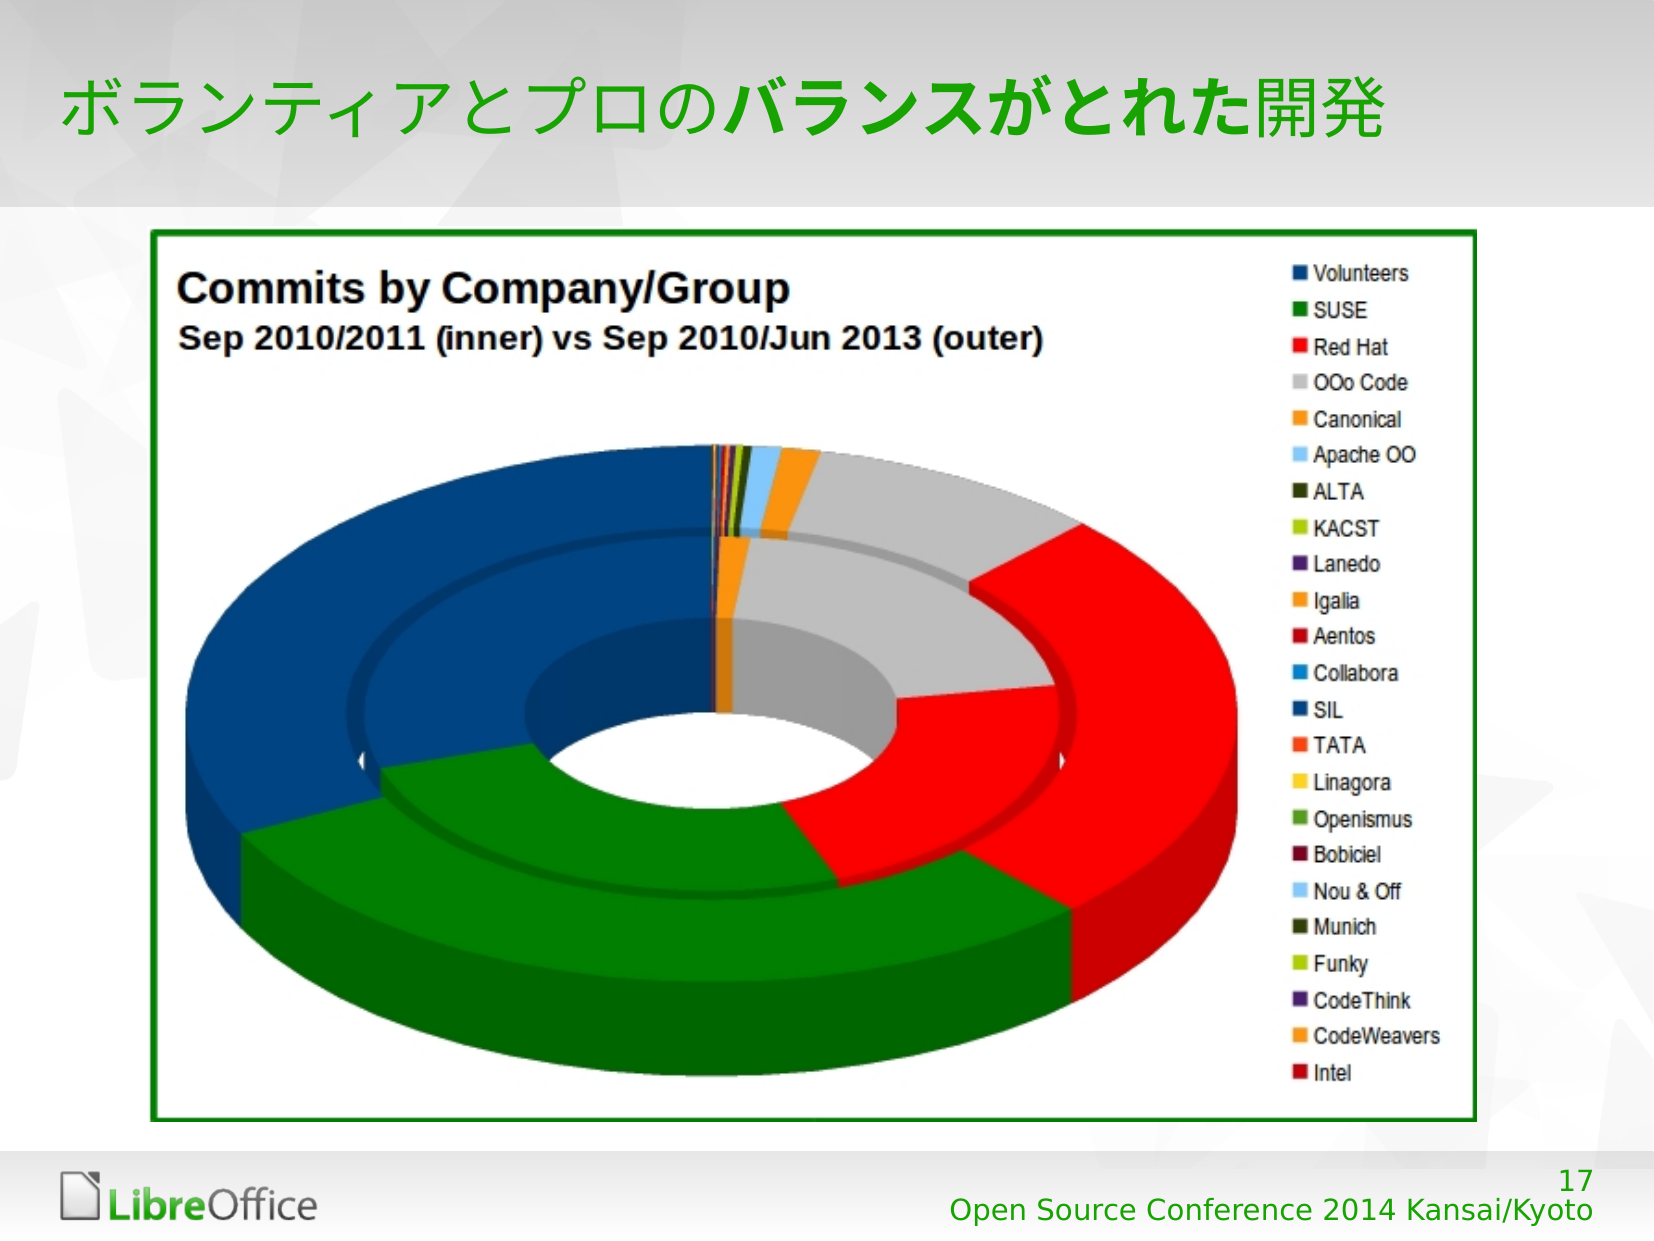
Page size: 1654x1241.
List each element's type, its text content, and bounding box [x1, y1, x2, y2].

title ボランティアとプロのバランスがとれた開発 [59, 29, 1595, 178]
picture [41, 1152, 337, 1240]
picture [0, 0, 1654, 1169]
